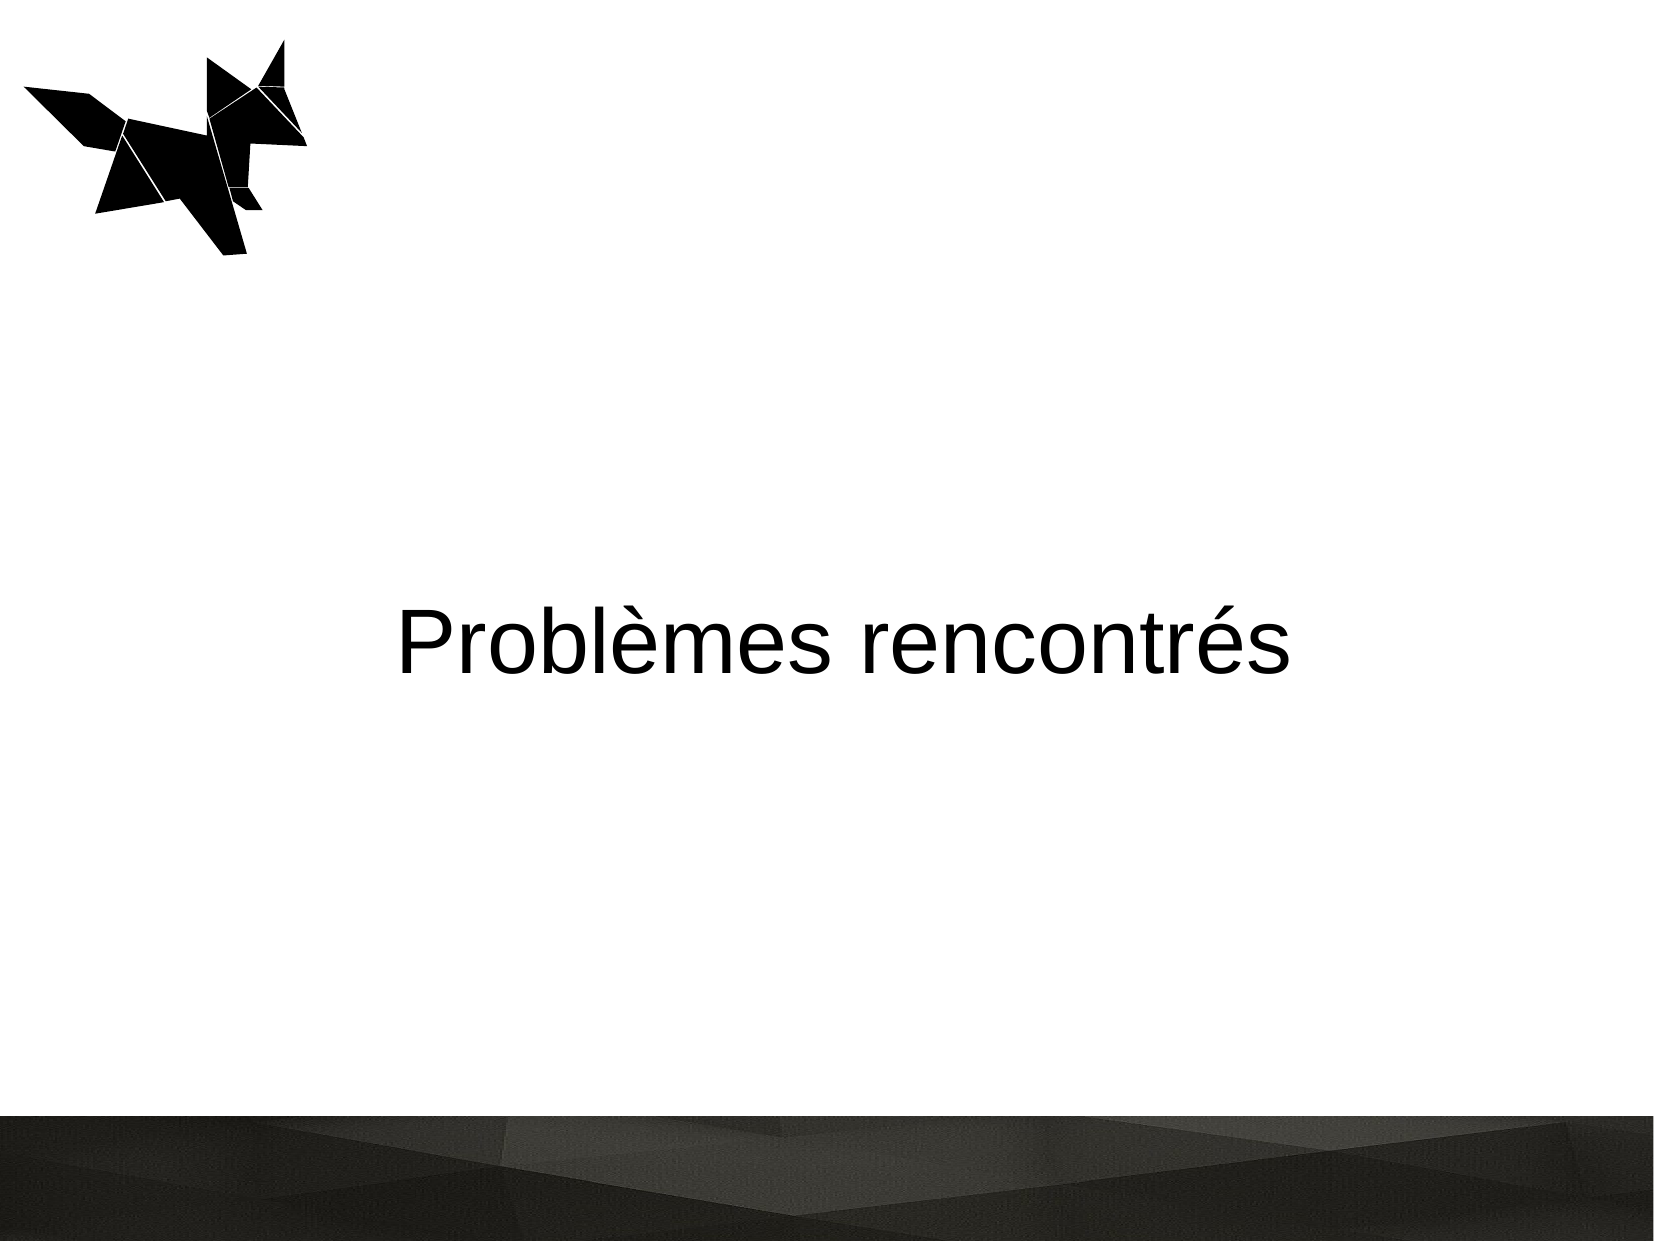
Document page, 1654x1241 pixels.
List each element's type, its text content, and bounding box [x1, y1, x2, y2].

title Problèmes rencontrés [82, 221, 1571, 1063]
picture [0, 1116, 1654, 1241]
picture [23, 30, 308, 319]
